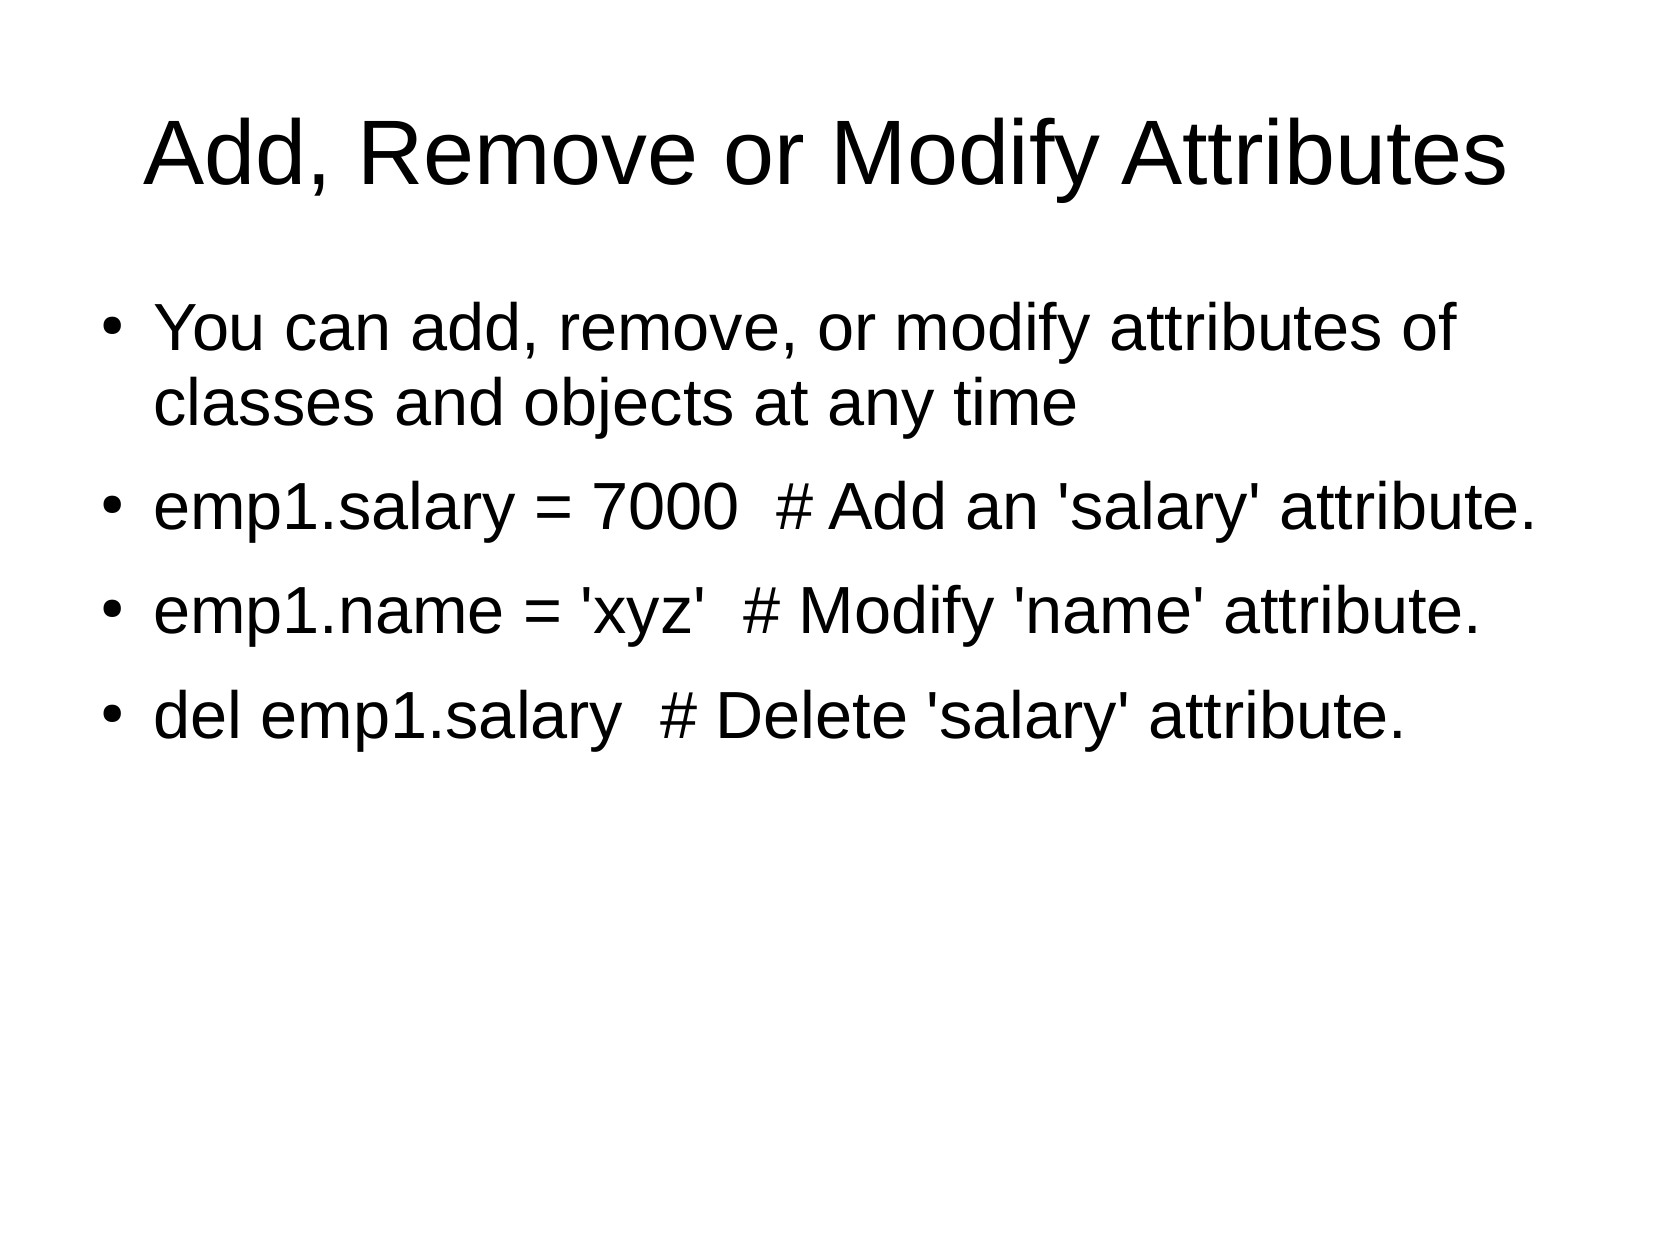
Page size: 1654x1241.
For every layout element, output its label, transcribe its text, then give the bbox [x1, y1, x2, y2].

list You can add, remove, or modify attributes of classes and objects at any time emp1.salary = 7000 # Add an 'salary' attribute. emp1.name = 'xyz' # Modify 'name' attribute. del emp1.salary # Delete 'salary' attribute. [82, 290, 1571, 1010]
title Add, Remove or Modify Attributes [82, 49, 1571, 257]
